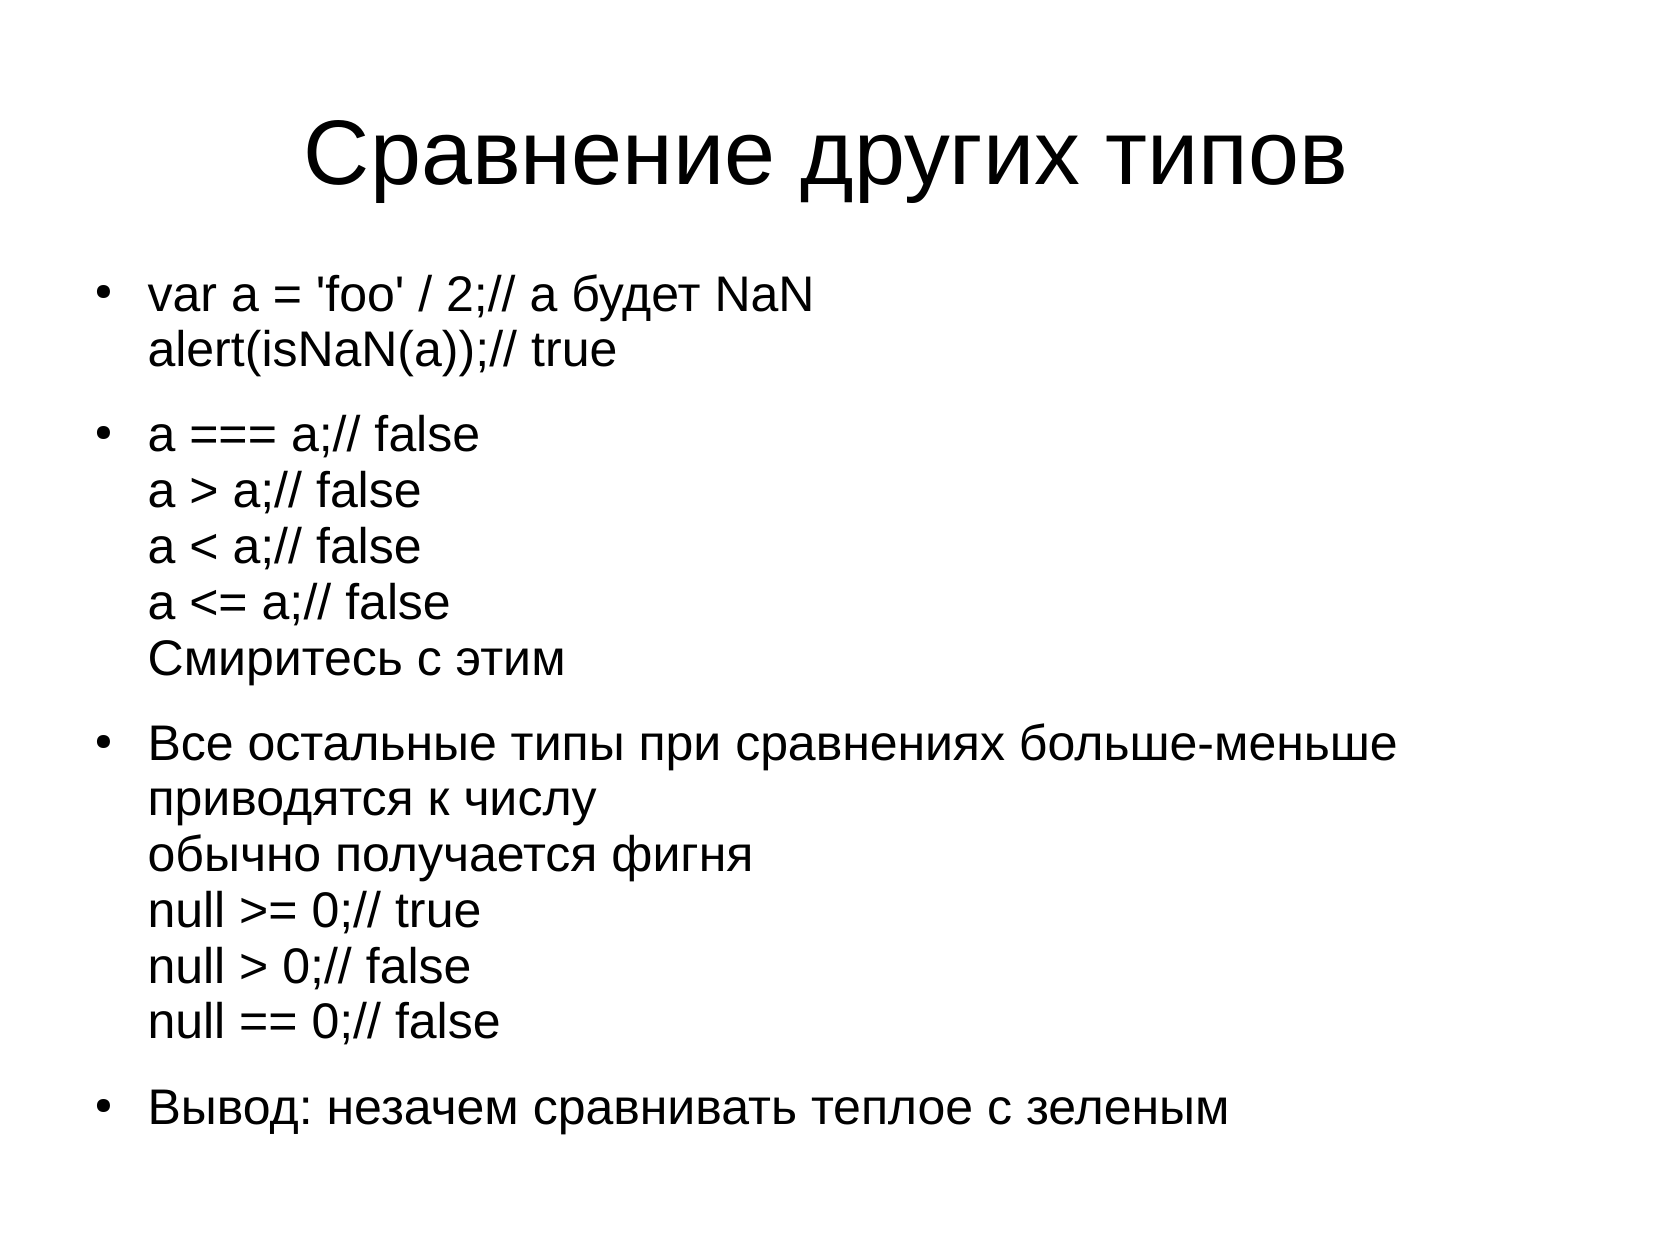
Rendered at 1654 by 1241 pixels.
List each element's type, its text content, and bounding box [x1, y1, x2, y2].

list var a = 'foo' / 2;// a будет NaN alert(isNaN(a));// true a === a;// false a > a;// false a < a;// false a <= a;// false Смиритесь с этим Все остальные типы при сравнениях больше-меньше приводятся к числу обычно получается фигня null >= 0;// true null > 0;// false null == 0;// false Вывод: незачем сравнивать теплое с зеленым [76, 265, 1565, 1135]
title Сравнение других типов [82, 49, 1571, 257]
